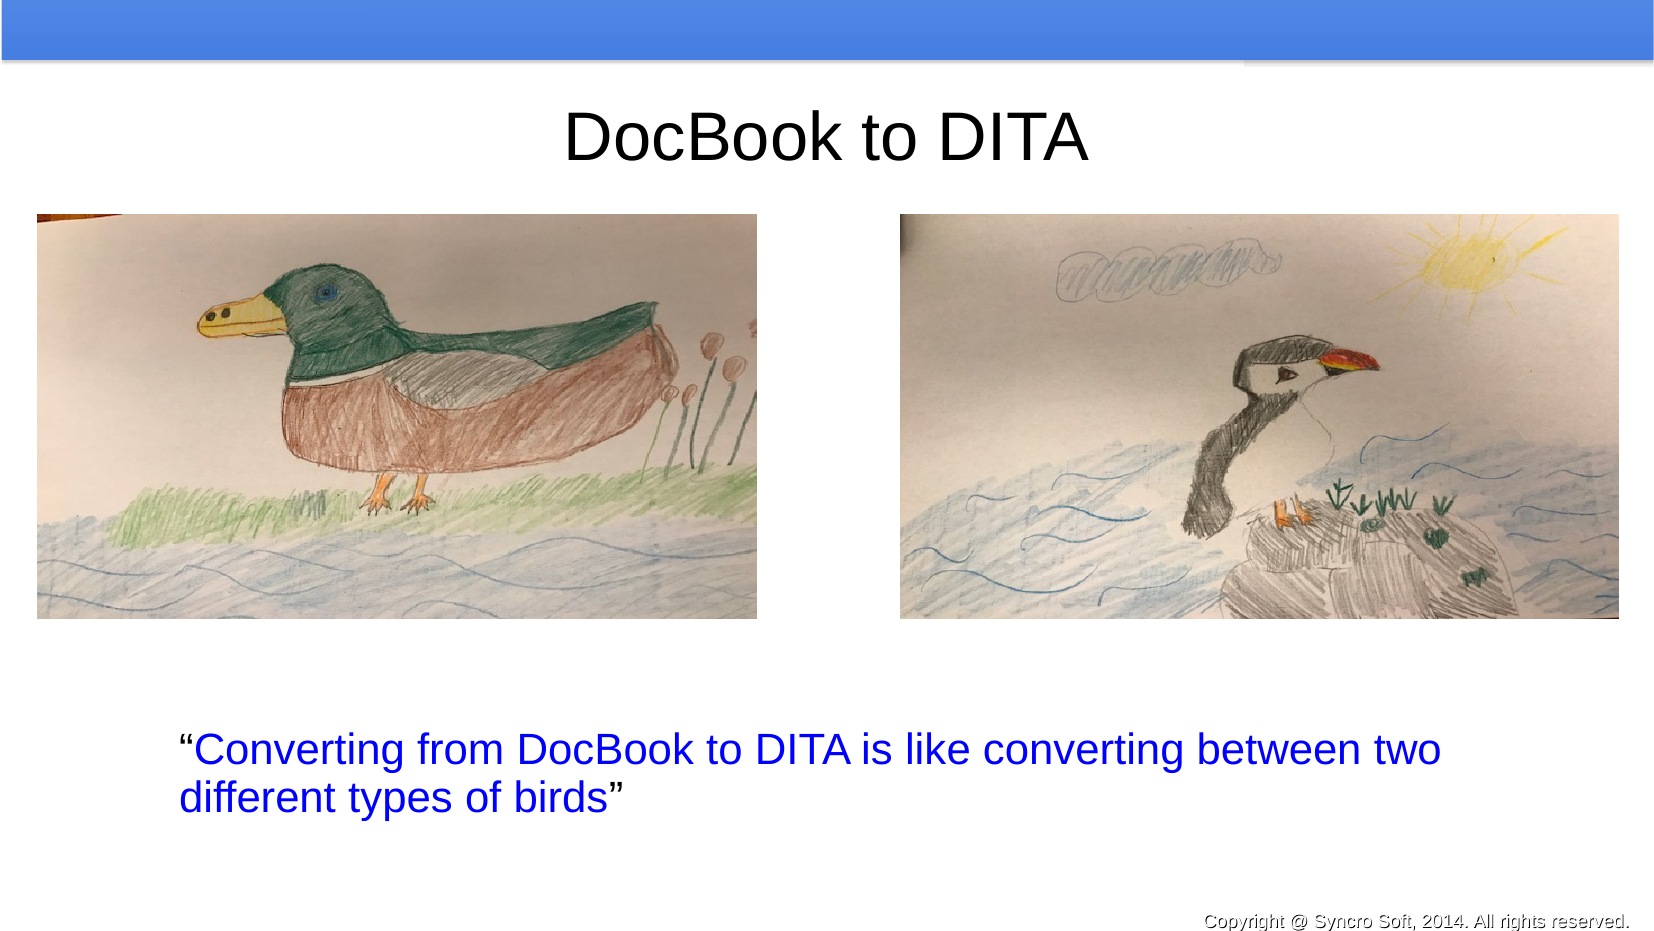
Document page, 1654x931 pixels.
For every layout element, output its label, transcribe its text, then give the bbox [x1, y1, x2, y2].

picture [1, 0, 1654, 67]
list “Converting from DocBook to DITA is like converting between two different types of birds” [37, 646, 1526, 931]
title DocBook to DITA [82, 59, 1571, 215]
picture [900, 214, 1619, 619]
picture [37, 214, 757, 619]
